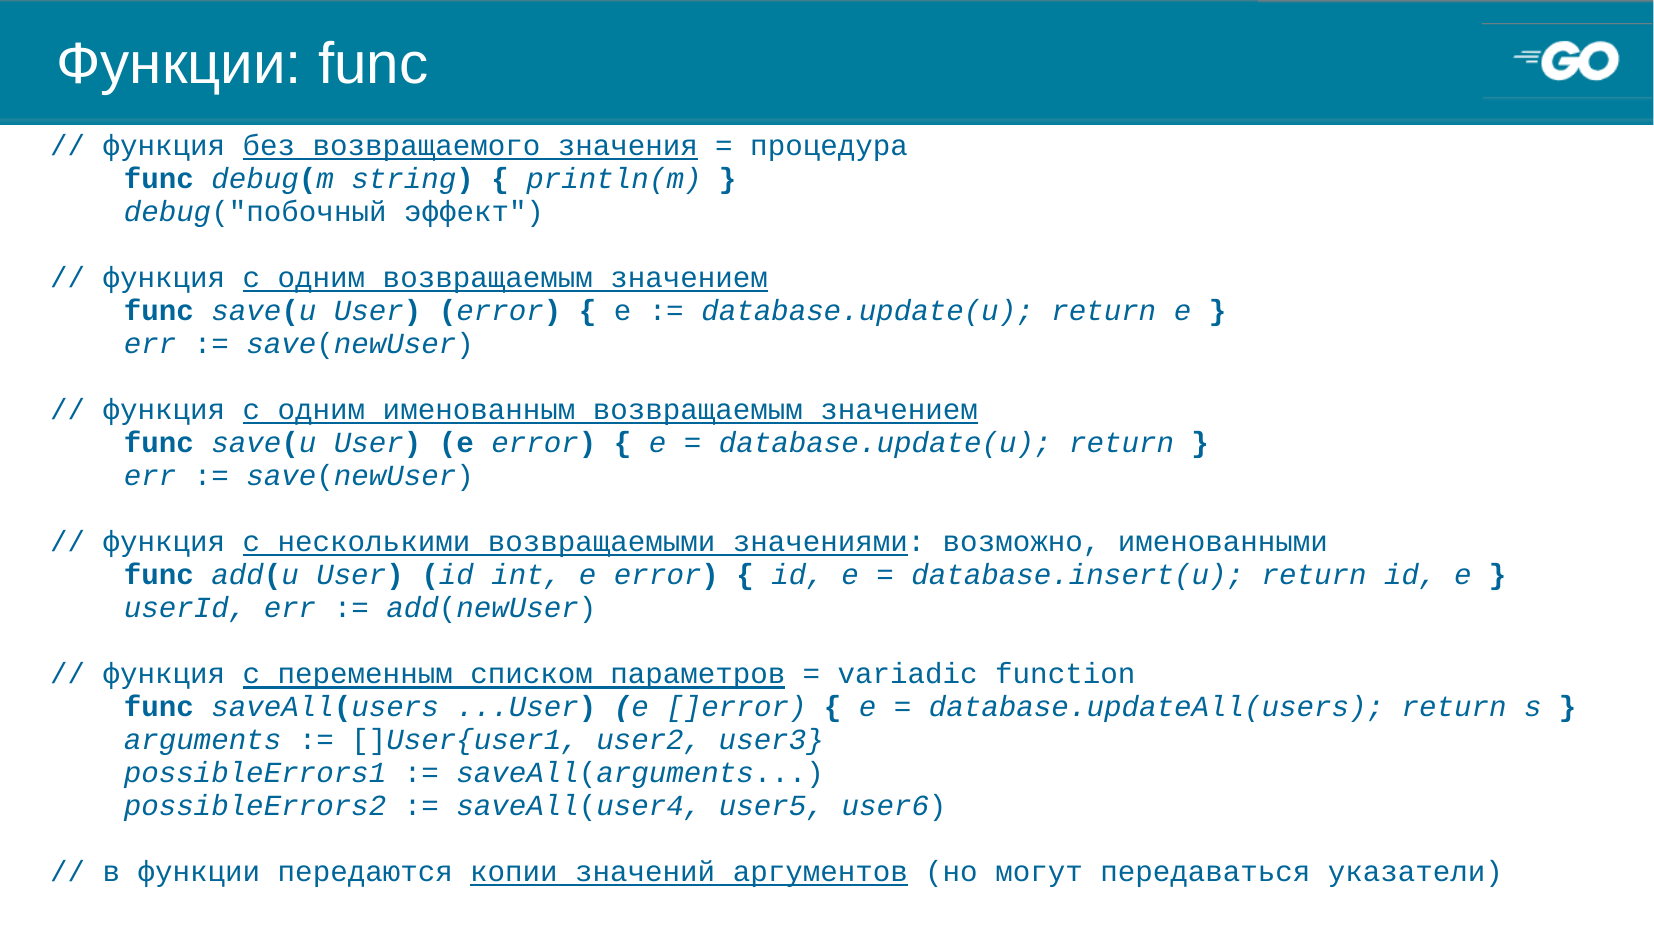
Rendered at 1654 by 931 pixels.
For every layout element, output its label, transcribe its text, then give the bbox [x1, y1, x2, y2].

text_box Функции: func [41, 23, 1495, 104]
picture [1542, 41, 1619, 81]
text_box // функция без возвращаемого значения = процедура func debug(m string) { println(m) } debug("побочный эффект") // функция с одним возвращаемым значением func save(u User) (error) { e := database.update(u); return e } err := save(newUser) // функция с одним именованным возвращаемым значением func save(u User) (e error) { e = database.update(u); return } err := save(newUser) // функция с несколькими возвращаемыми значениями: возможно, именованными func add(u User) (id int, e error) { id, e = database.insert(u); return id, e } userId, err := add(newUser) // функция с переменным списком параметров = variadic function func saveAll(users ...User) (e []error) { e = database.updateAll(users); return s } arguments := []User{user1, user2, user3} possibleErrors1 := saveAll(arguments...) possibleErrors2 := saveAll(user4, user5, user6) // в функции передаются копии значений аргументов (но могут передаваться указатели) [35, 124, 1619, 899]
